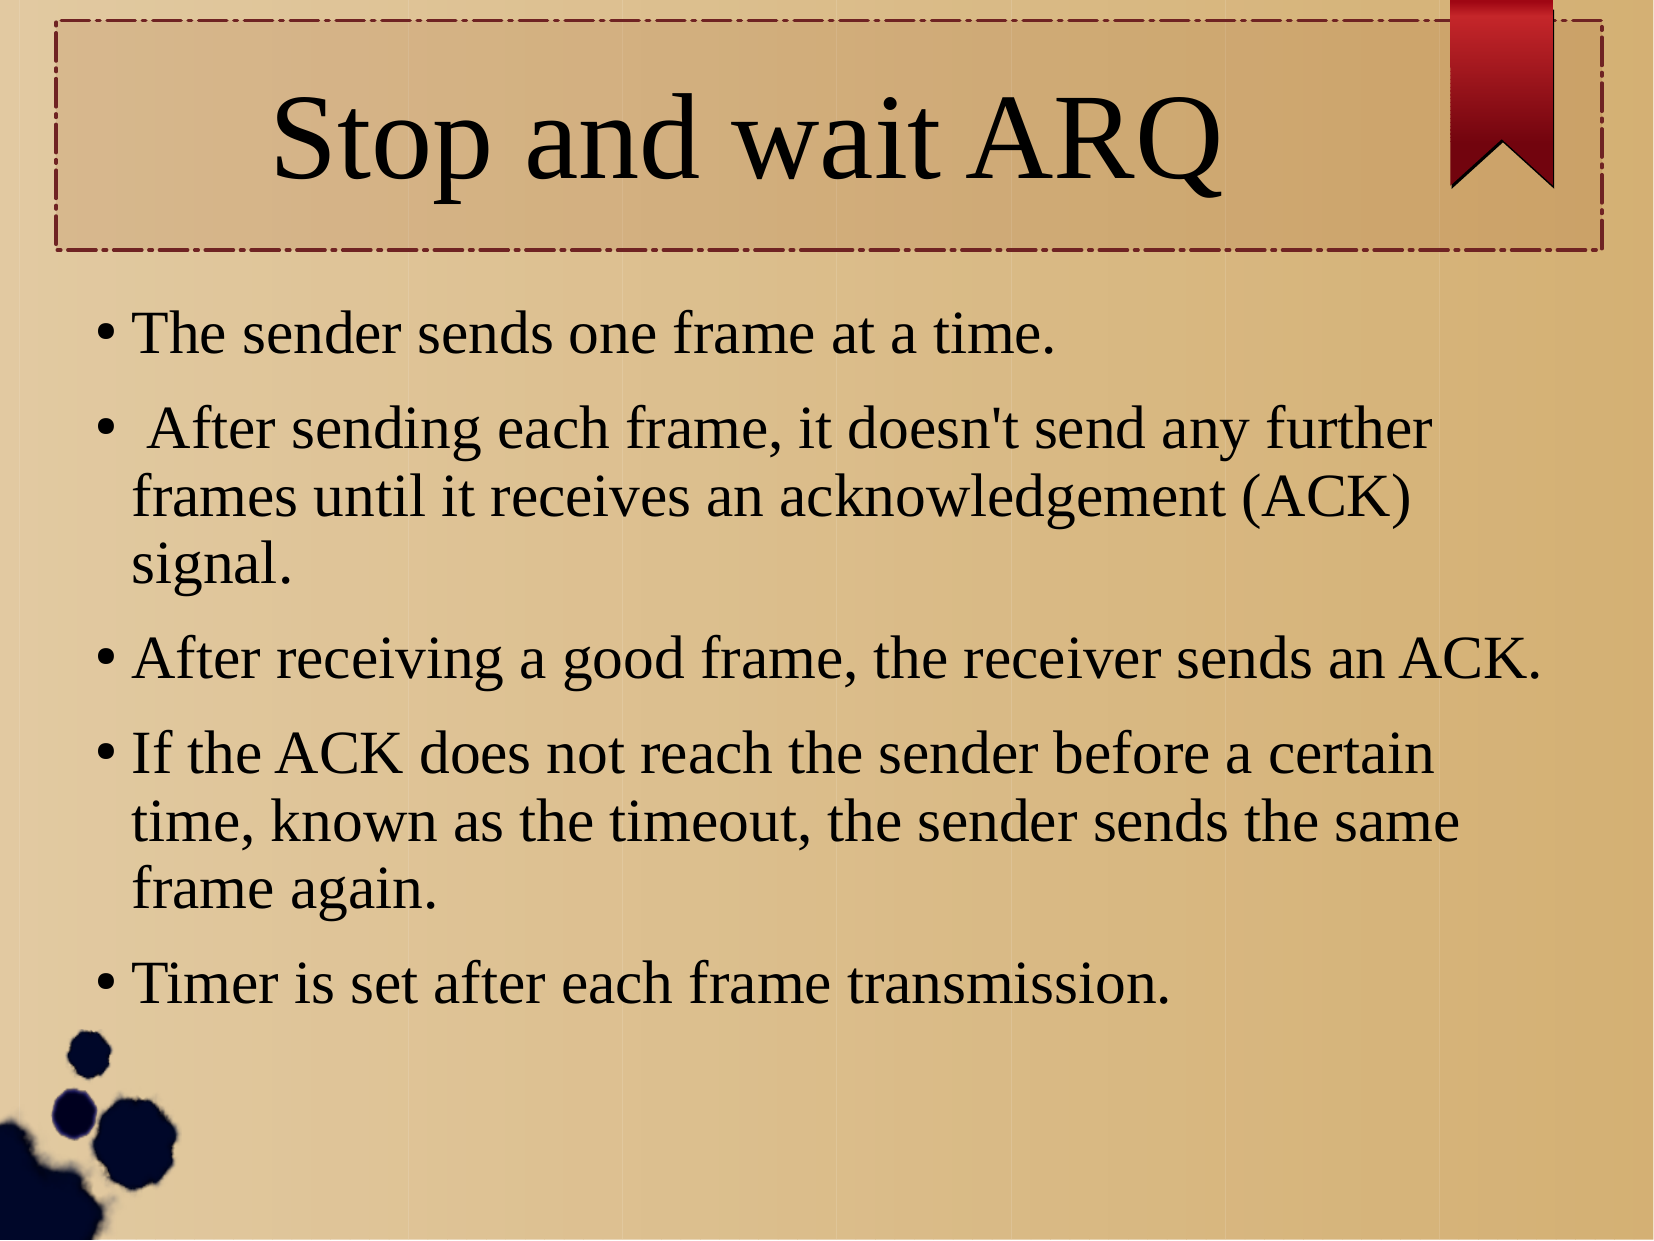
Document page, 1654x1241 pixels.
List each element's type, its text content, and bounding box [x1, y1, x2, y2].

title Stop and wait ARQ [82, 47, 1412, 229]
list The sender sends one frame at a time. After sending each frame, it doesn't send any further frames until it receives an acknowledgement (ACK) signal. After receiving a good frame, the receiver sends an ACK. If the ACK does not reach the sender before a certain time, known as the timeout, the sender sends the same frame again. Timer is set after each frame transmission. [82, 299, 1571, 1019]
